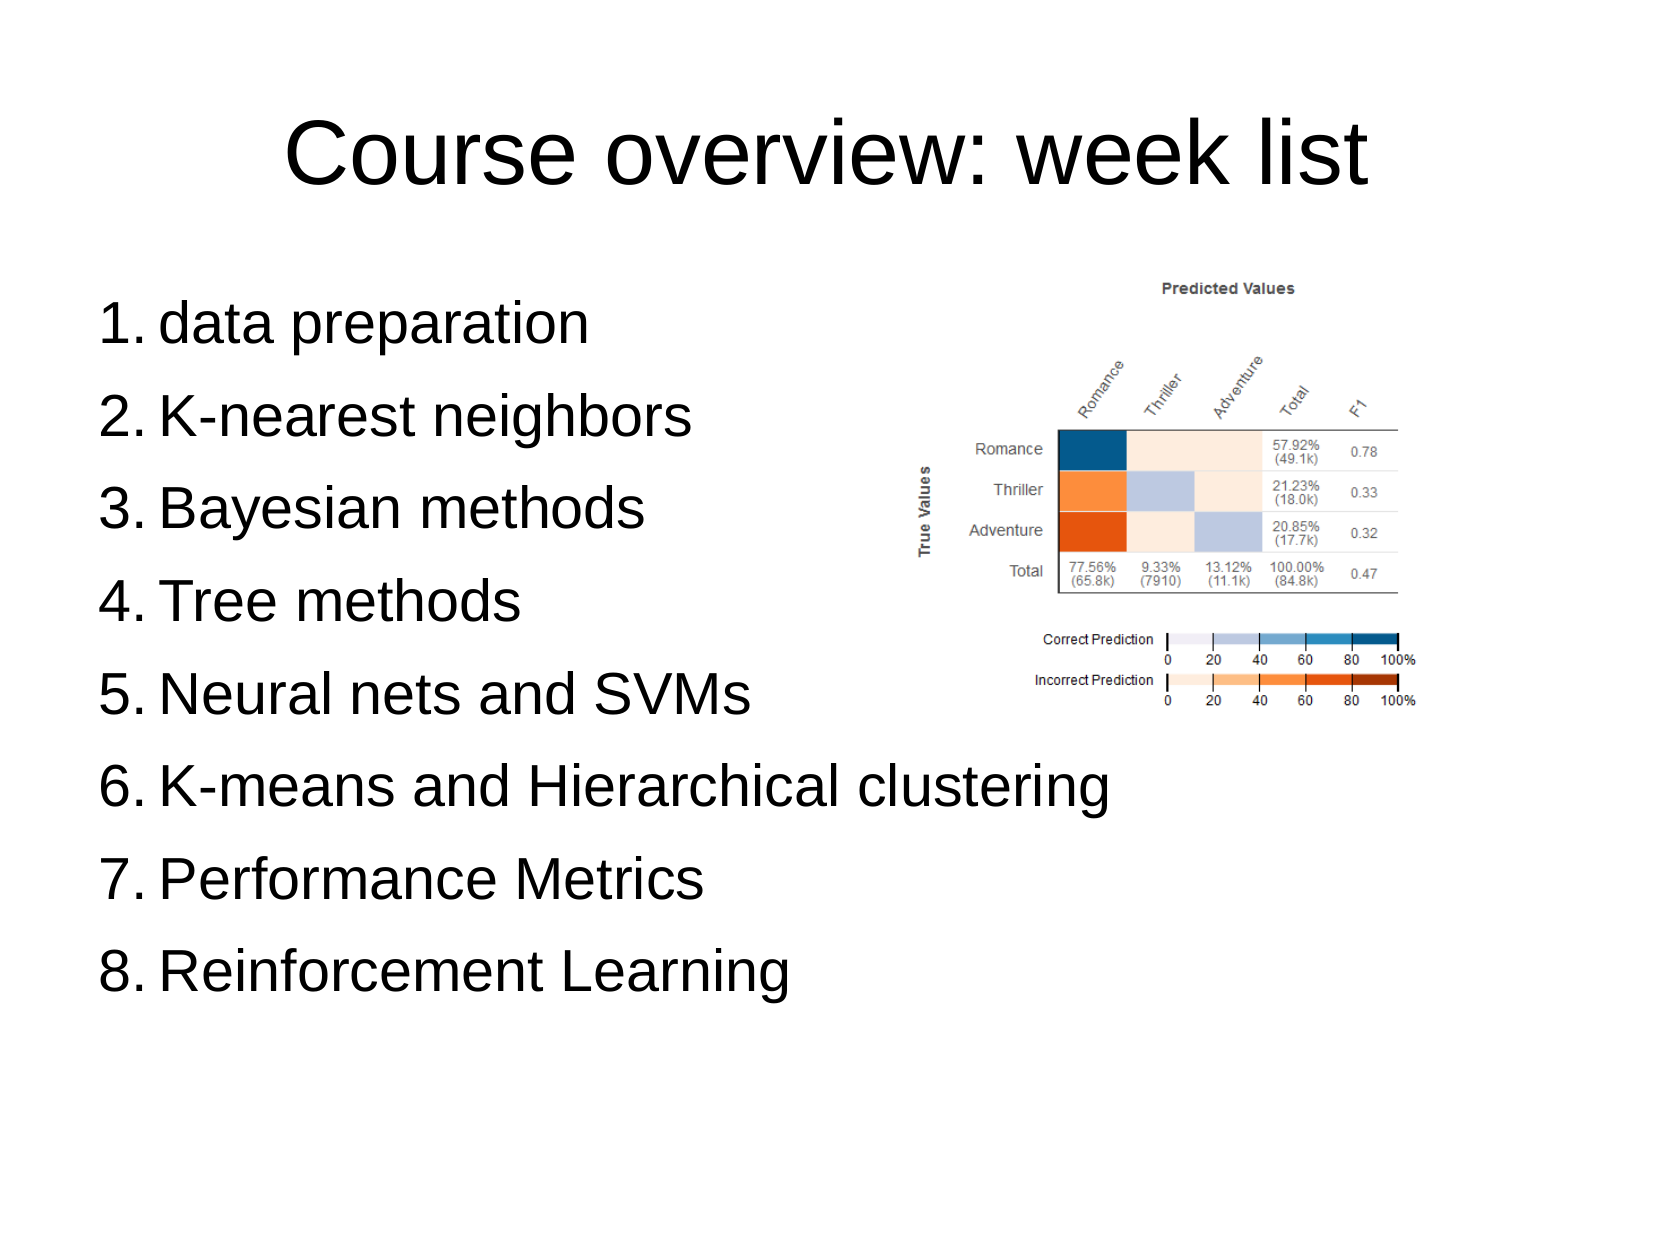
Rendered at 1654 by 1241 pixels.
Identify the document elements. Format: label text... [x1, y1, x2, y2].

title Course overview: week list [82, 49, 1571, 257]
list data preparation K-nearest neighbors Bayesian methods Tree methods Neural nets and SVMs K-means and Hierarchical clustering Performance Metrics Reinforcement Learning [82, 290, 1571, 1010]
picture [870, 250, 1501, 737]
